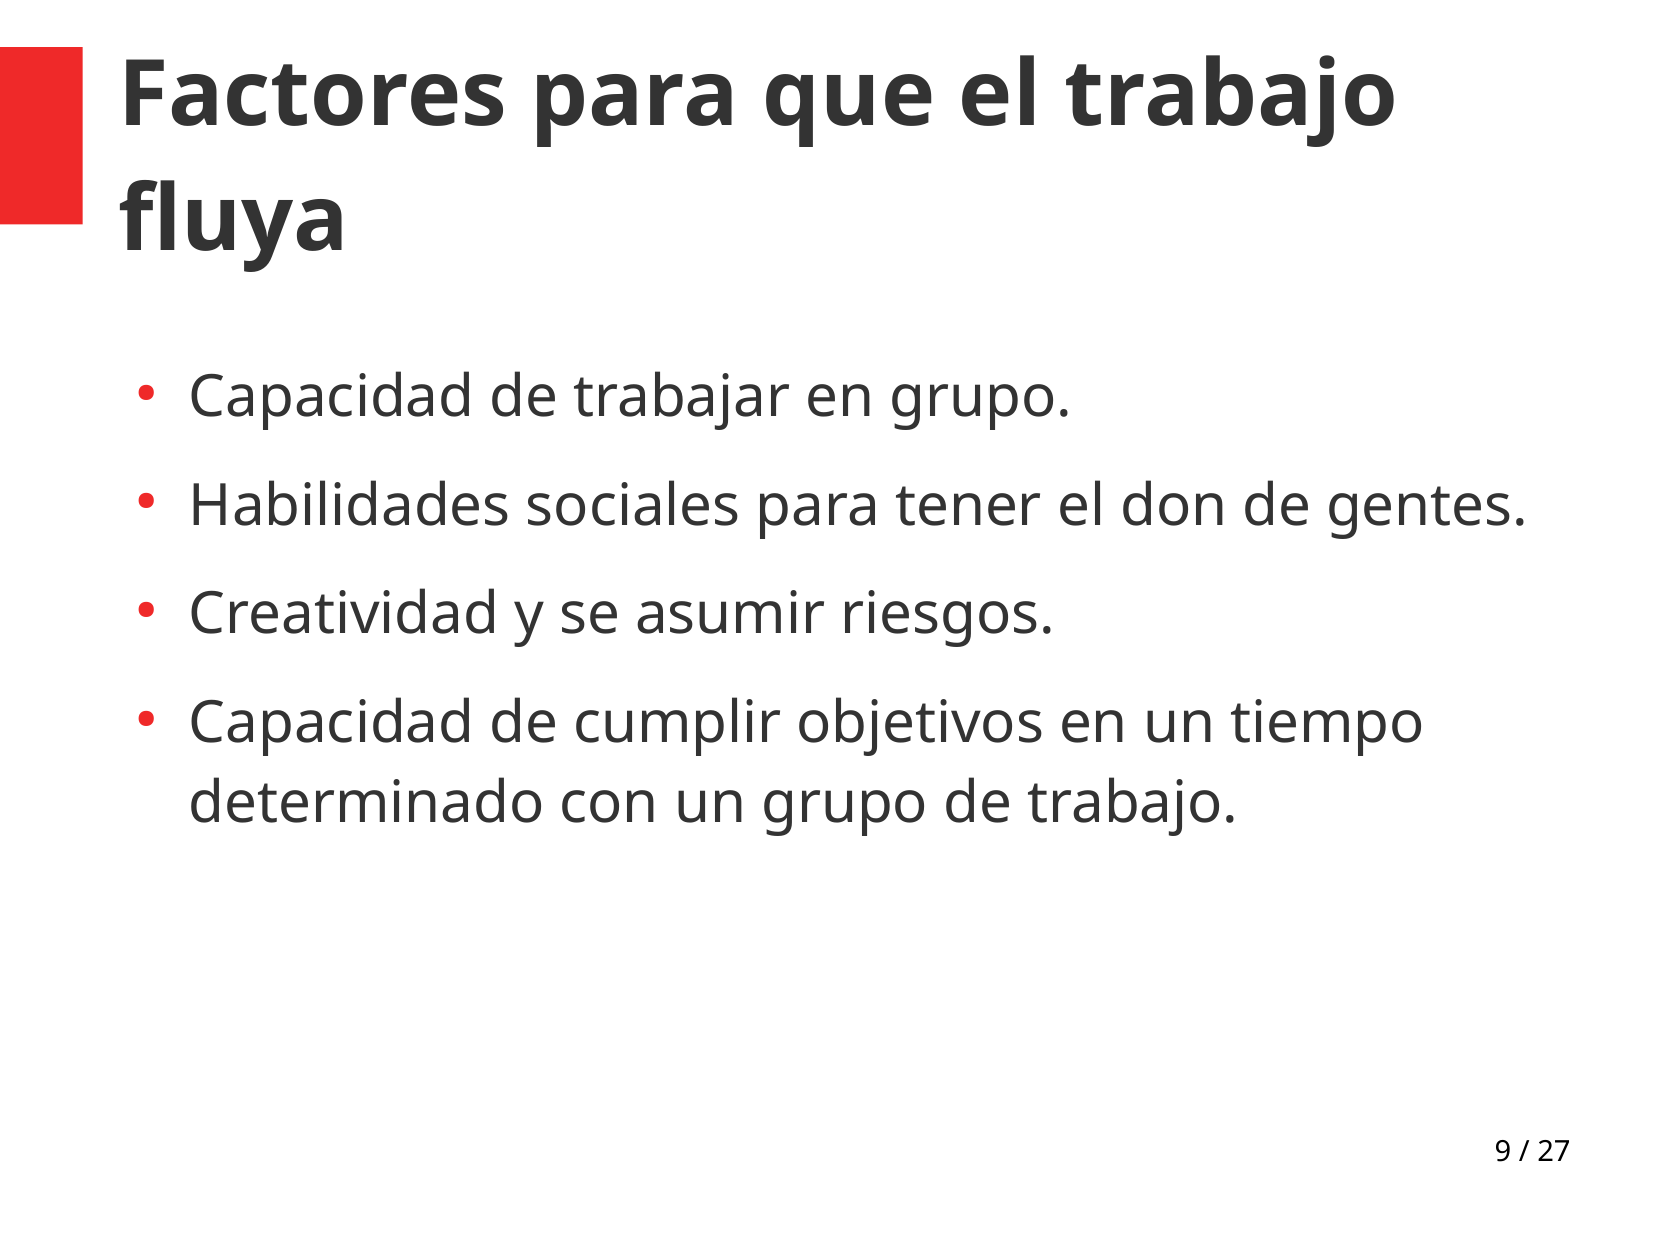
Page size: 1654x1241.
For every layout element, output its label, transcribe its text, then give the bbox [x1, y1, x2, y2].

title Factores para que el trabajo fluya [118, 45, 1571, 260]
list Capacidad de trabajar en grupo. Habilidades sociales para tener el don de gentes. Creatividad y se asumir riesgos. Capacidad de cumplir objetivos en un tiempo determinado con un grupo de trabajo. [118, 354, 1536, 1074]
